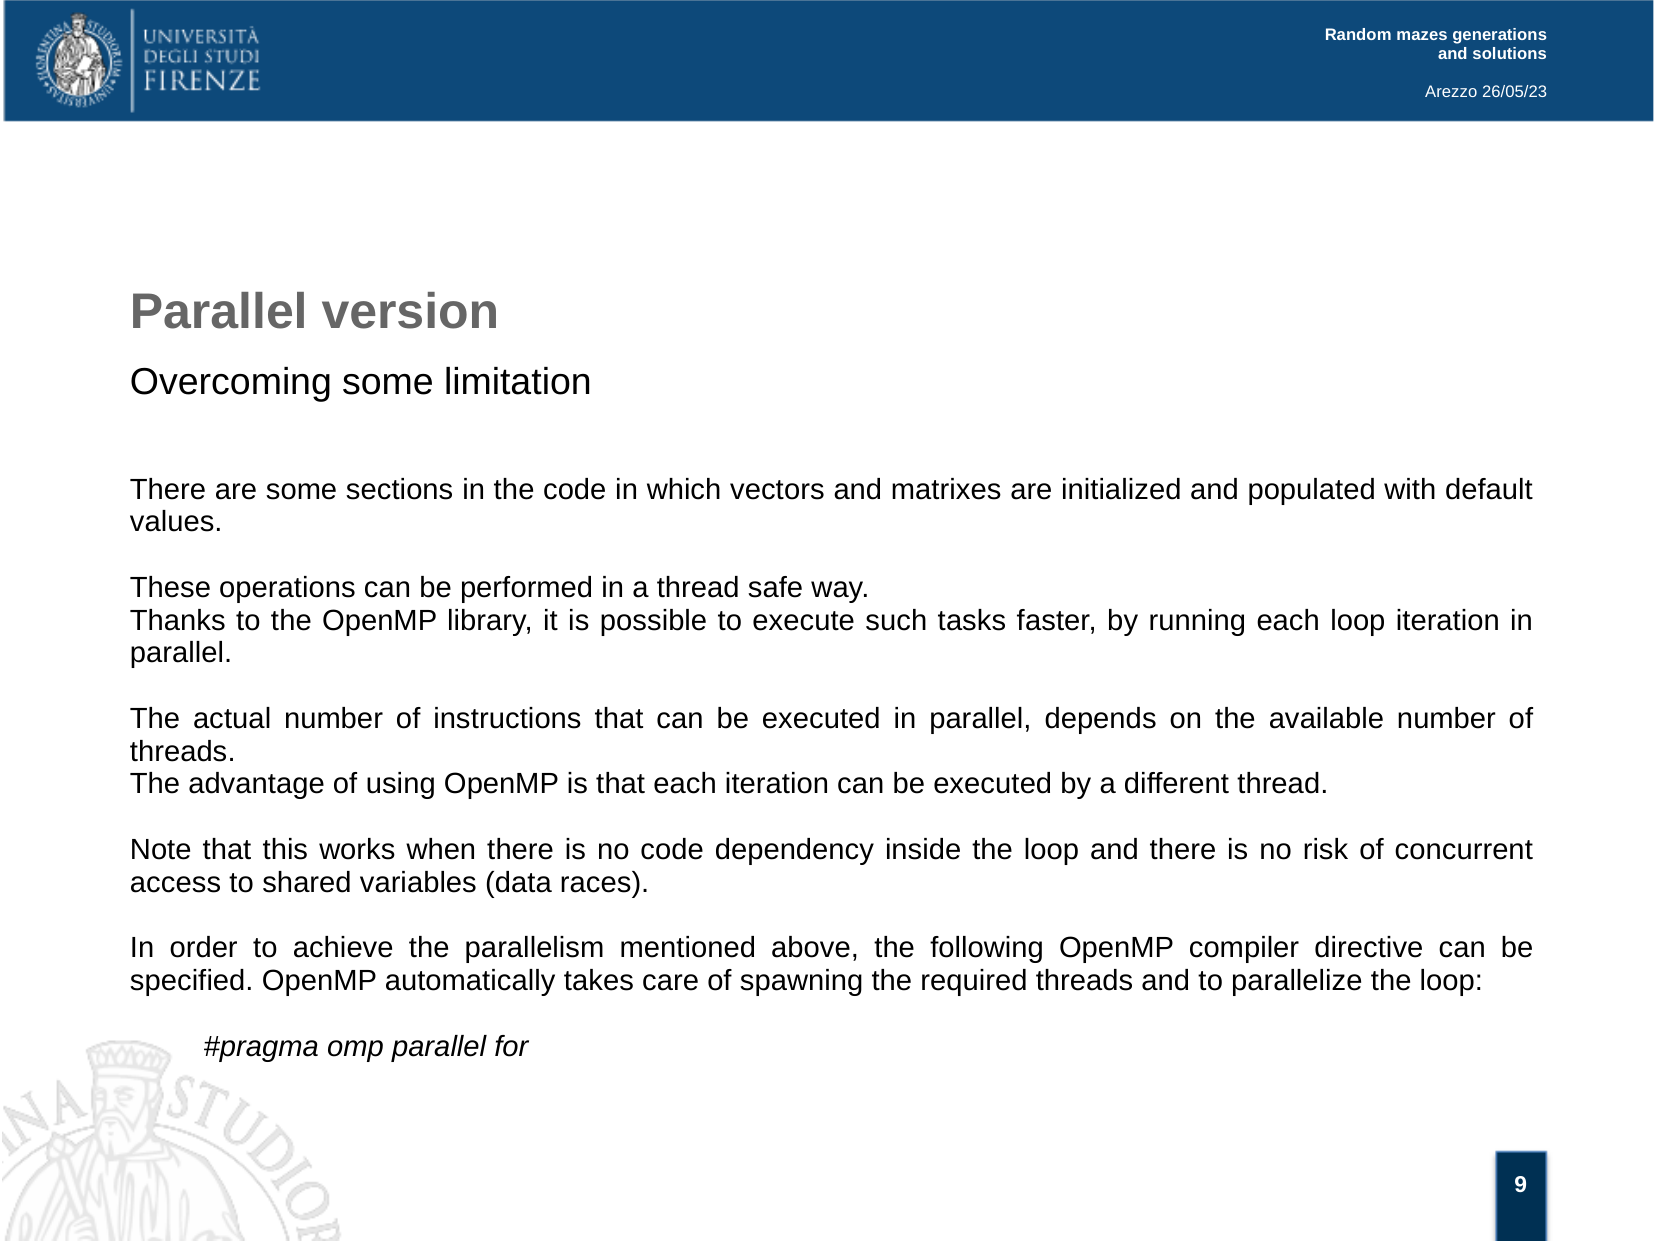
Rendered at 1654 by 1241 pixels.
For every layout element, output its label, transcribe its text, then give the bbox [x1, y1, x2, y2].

text_box Parallel version Overcoming some limitation [129, 255, 993, 403]
picture [2, 0, 1654, 1241]
text_box Random mazes generations and solutions Arezzo 26/05/23 [685, 24, 1548, 102]
text_box There are some sections in the code in which vectors and matrixes are initialized and populated with default values. These operations can be performed in a thread safe way. Thanks to the OpenMP library, it is possible to execute such tasks faster, by running each loop iteration in parallel. The actual number of instructions that can be executed in parallel, depends on the available number of threads. The advantage of using OpenMP is that each iteration can be executed by a different thread. Note that this works when there is no code dependency inside the loop and there is no risk of concurrent access to shared variables (data races). In order to achieve the parallelism mentioned above, the following OpenMP compiler directive can be specified. OpenMP automatically takes care of spawning the required threads and to parallelize the loop: #pragma omp parallel for [129, 413, 1536, 1123]
text_box 9 [1505, 1160, 1536, 1208]
